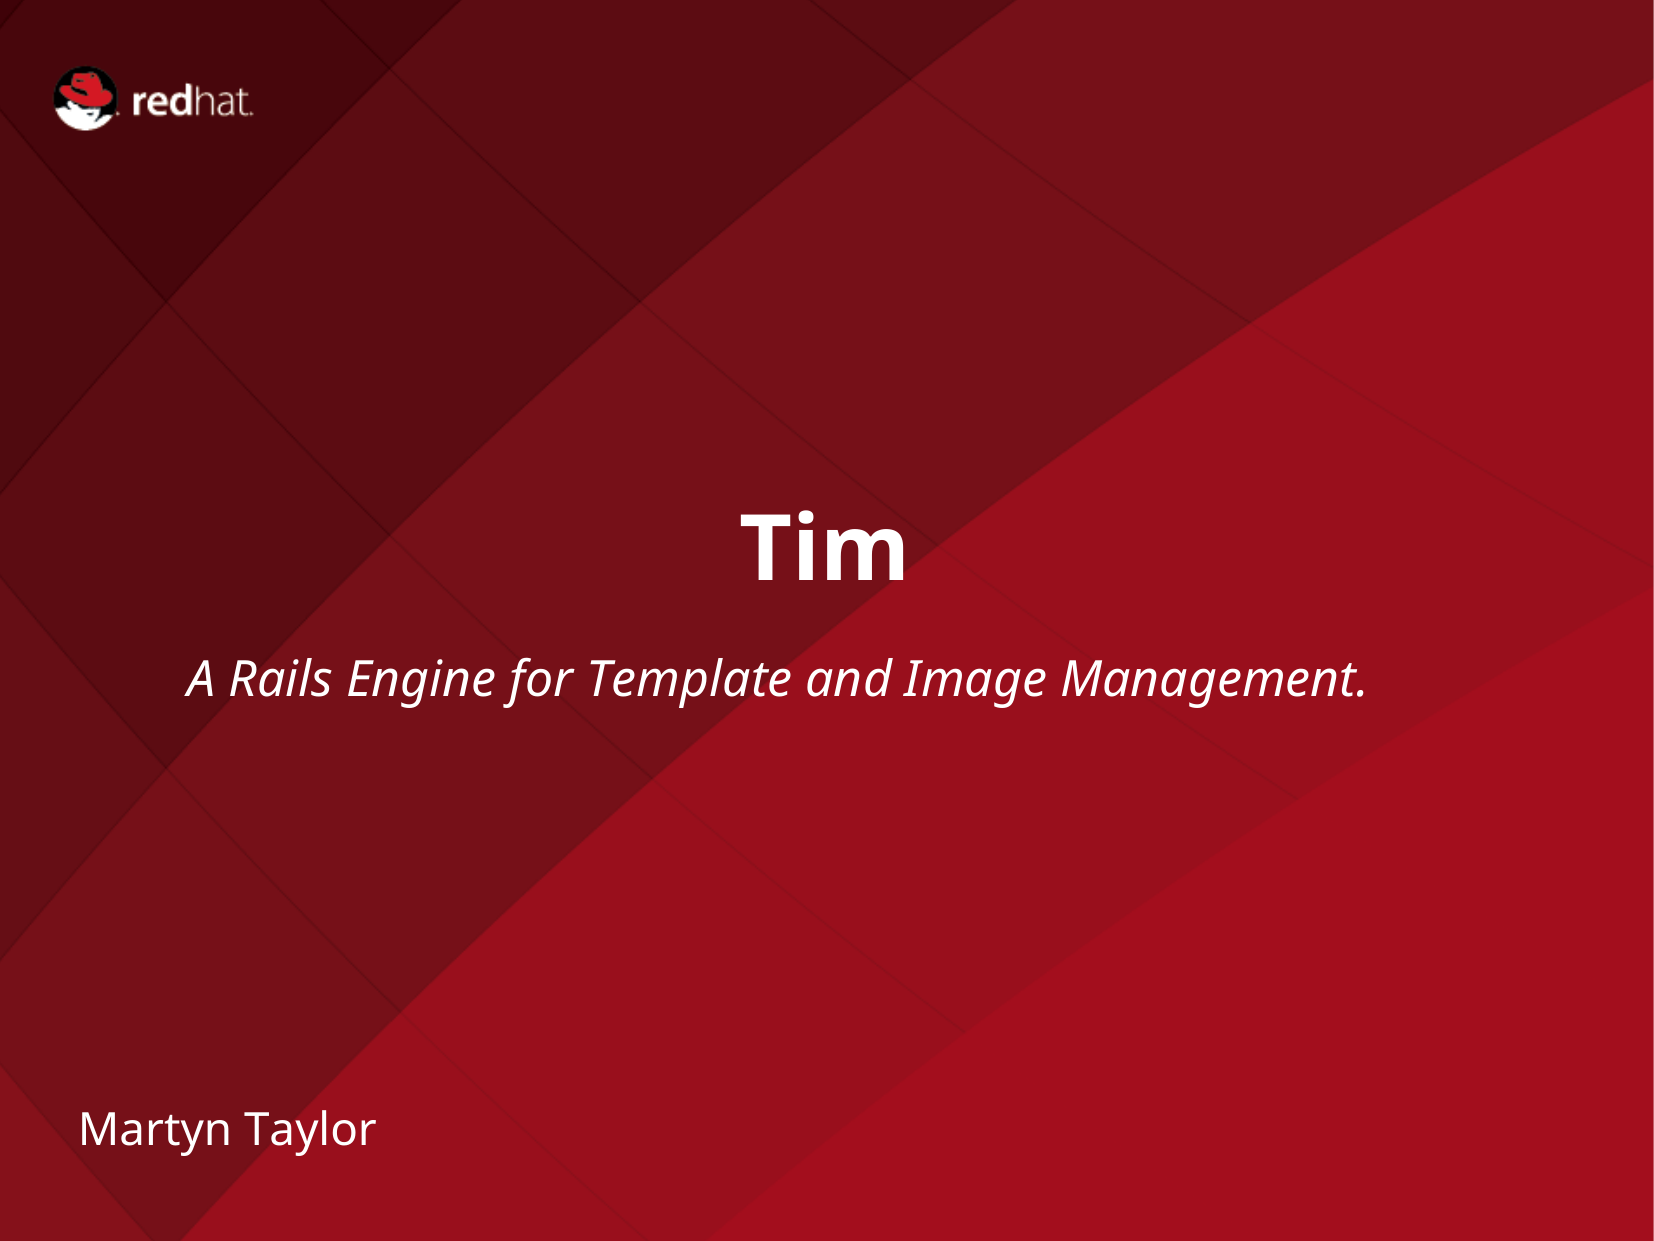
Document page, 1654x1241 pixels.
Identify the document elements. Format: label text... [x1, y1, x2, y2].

text_box A Rails Engine for Template and Image Management. [187, 643, 1538, 760]
title Tim [262, 450, 1388, 640]
picture [0, 0, 1654, 1241]
list Martyn Taylor [78, 1096, 901, 1163]
